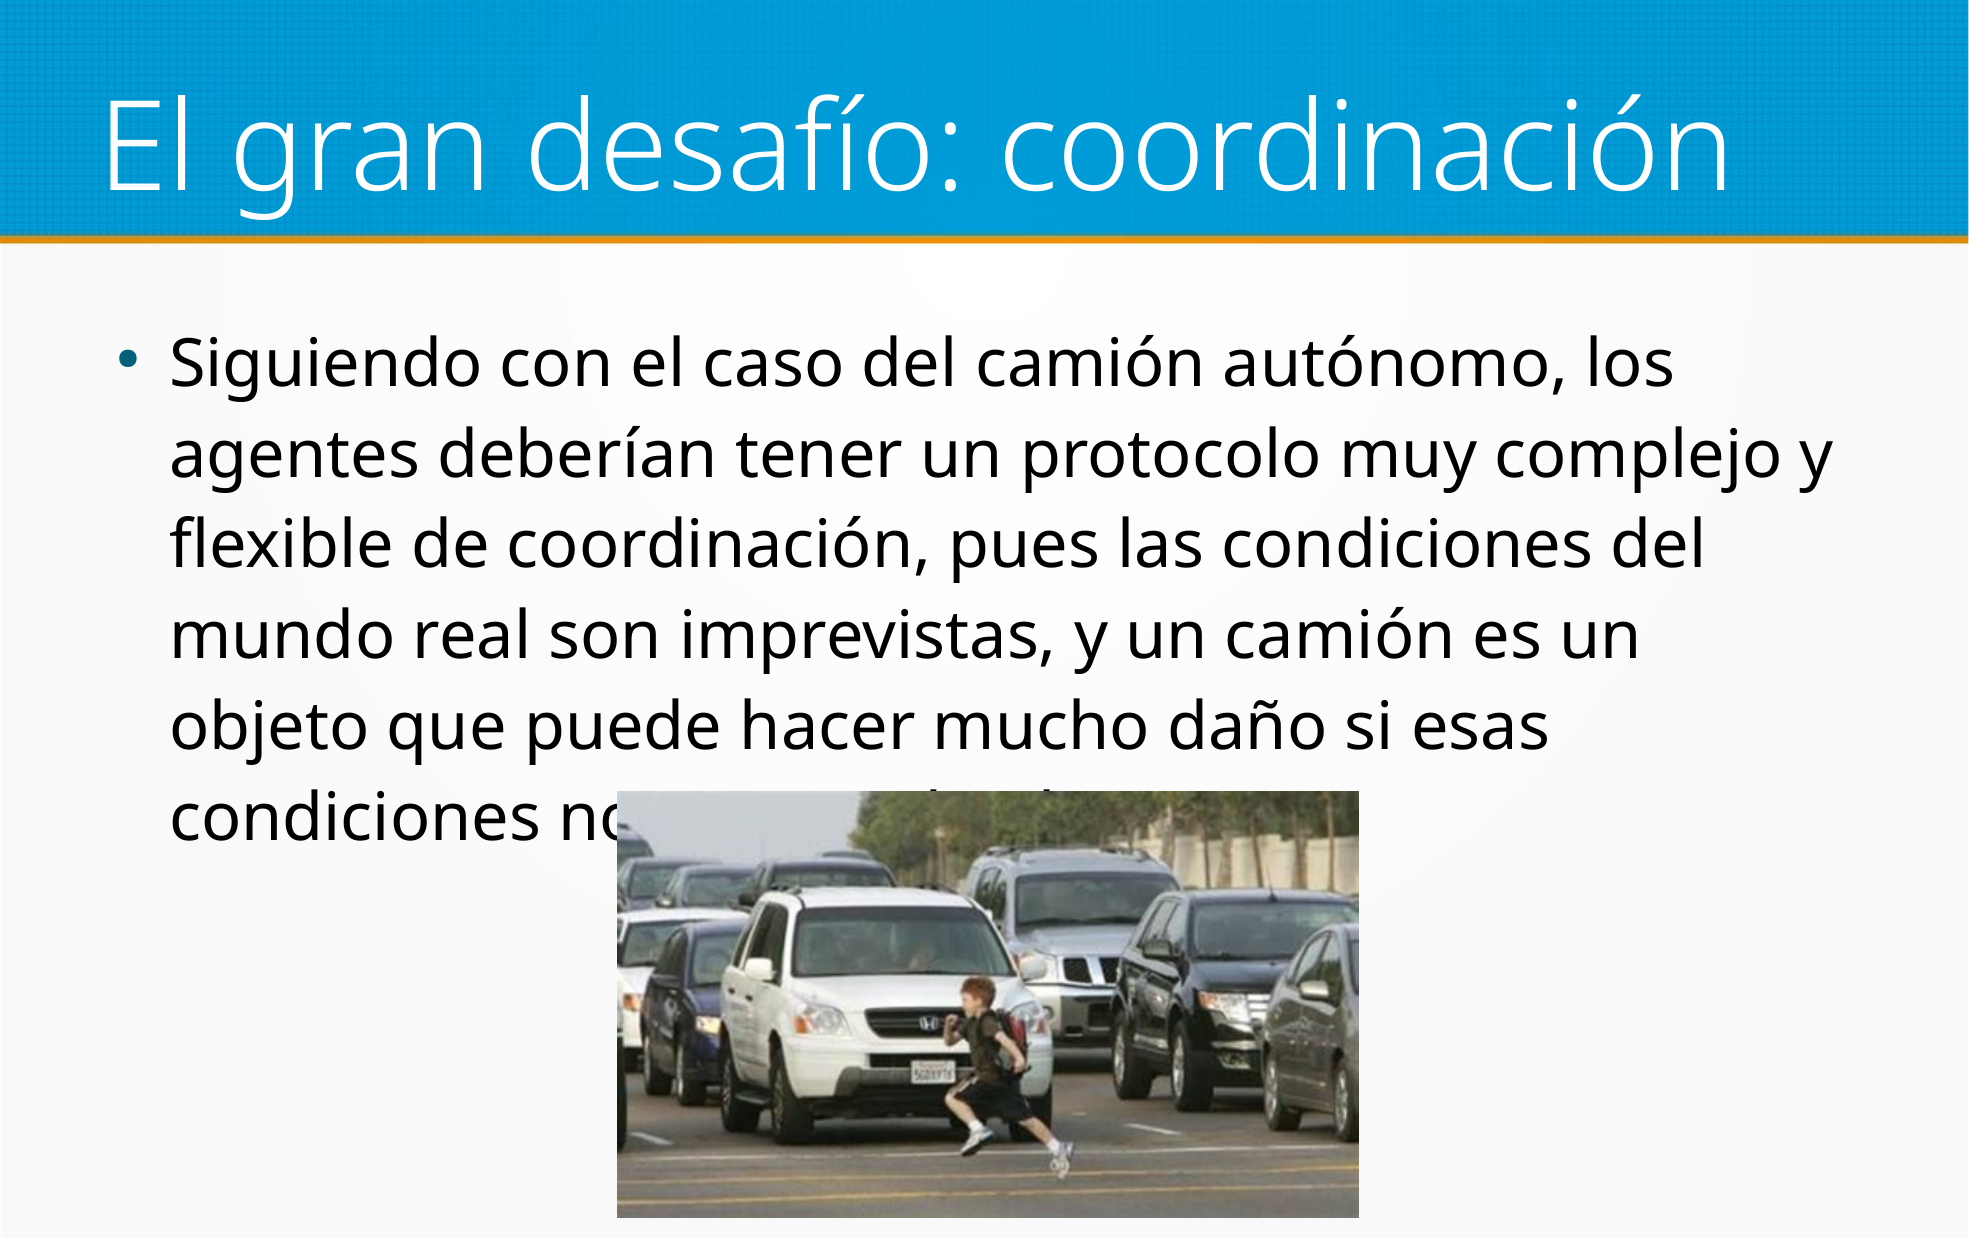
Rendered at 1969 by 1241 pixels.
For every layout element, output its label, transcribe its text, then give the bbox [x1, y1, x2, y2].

list Siguiendo con el caso del camión autónomo, los agentes deberían tener un protocolo muy complejo y flexible de coordinación, pues las condiciones del mundo real son imprevistas, y un camión es un objeto que puede hacer mucho daño si esas condiciones no se atienden bien. [98, 315, 1861, 1081]
title El gran desafío: coordinación [98, 19, 1870, 227]
picture [0, 233, 1969, 1241]
